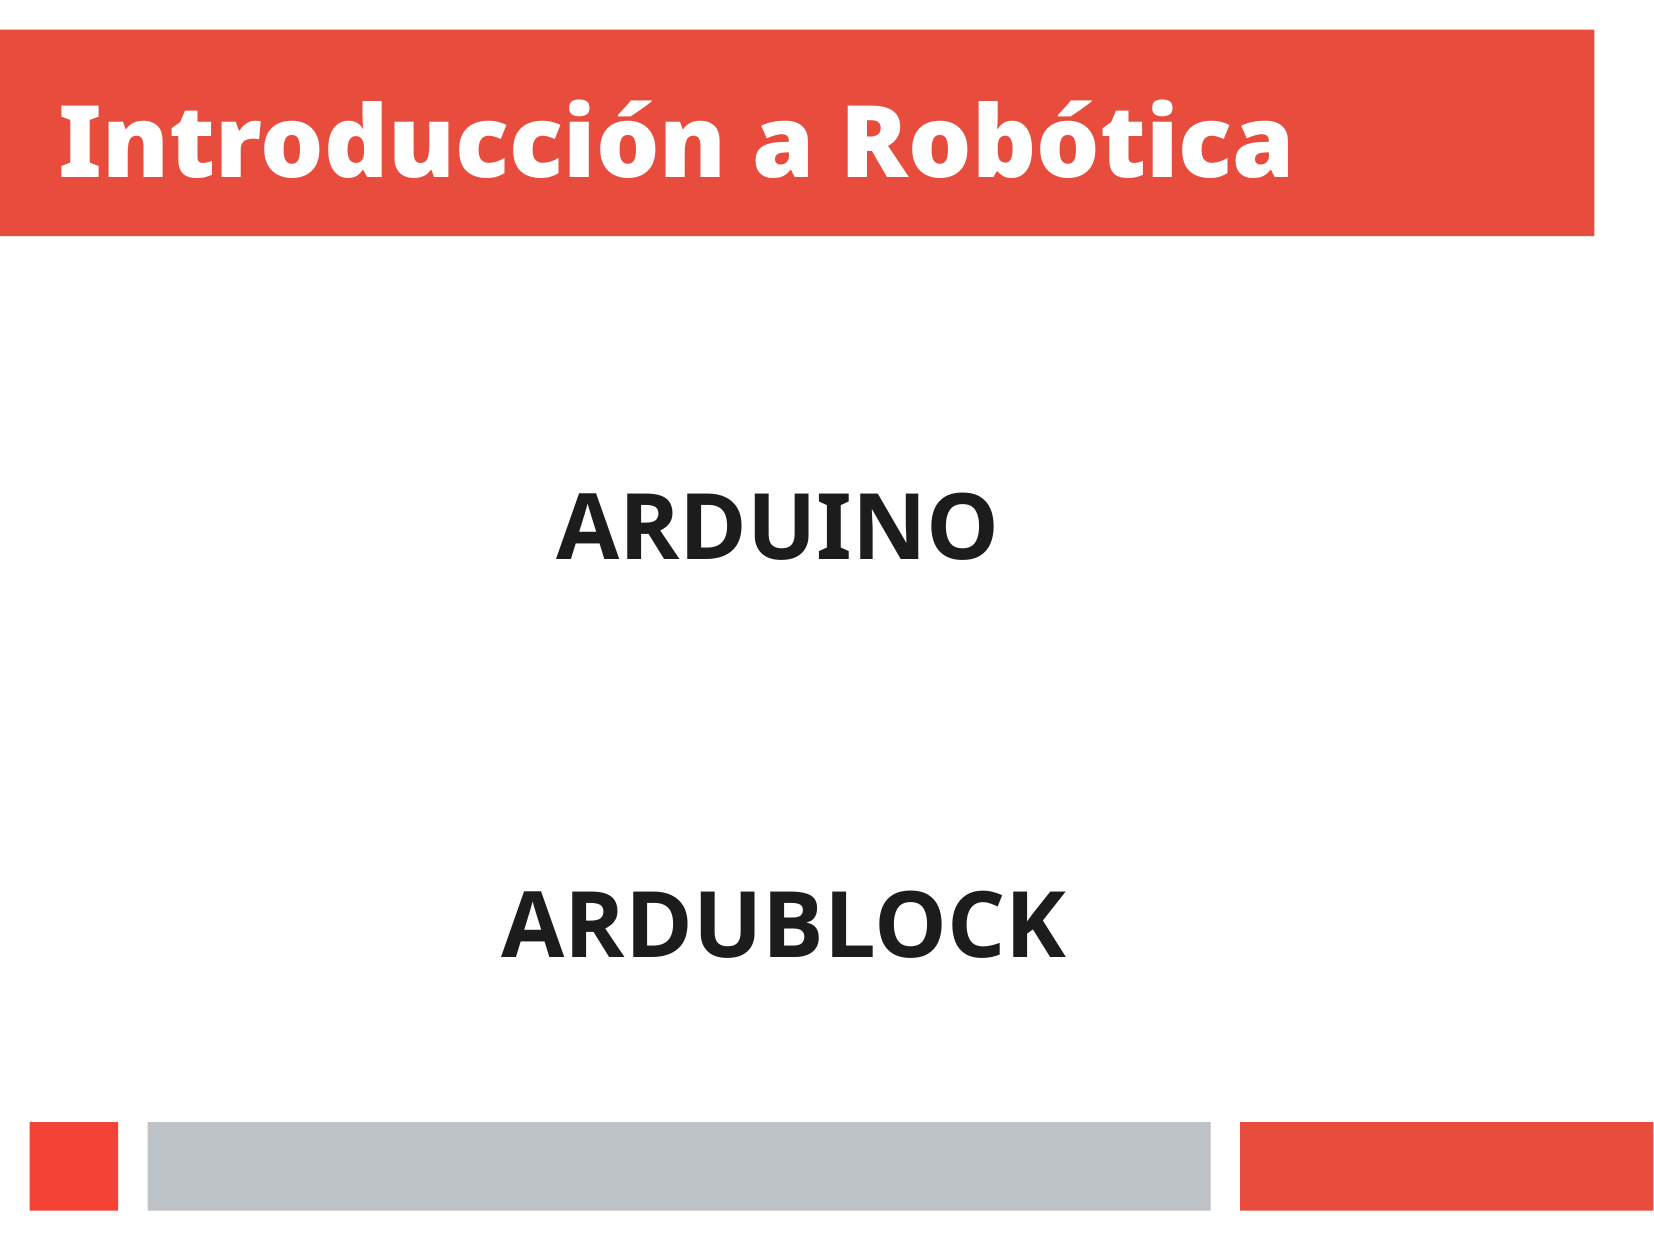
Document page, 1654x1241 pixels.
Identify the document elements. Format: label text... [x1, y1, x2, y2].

title Introducción a Robótica [59, 59, 1595, 207]
subtitle ARDUINO ARDUBLOCK [59, 324, 1565, 1093]
